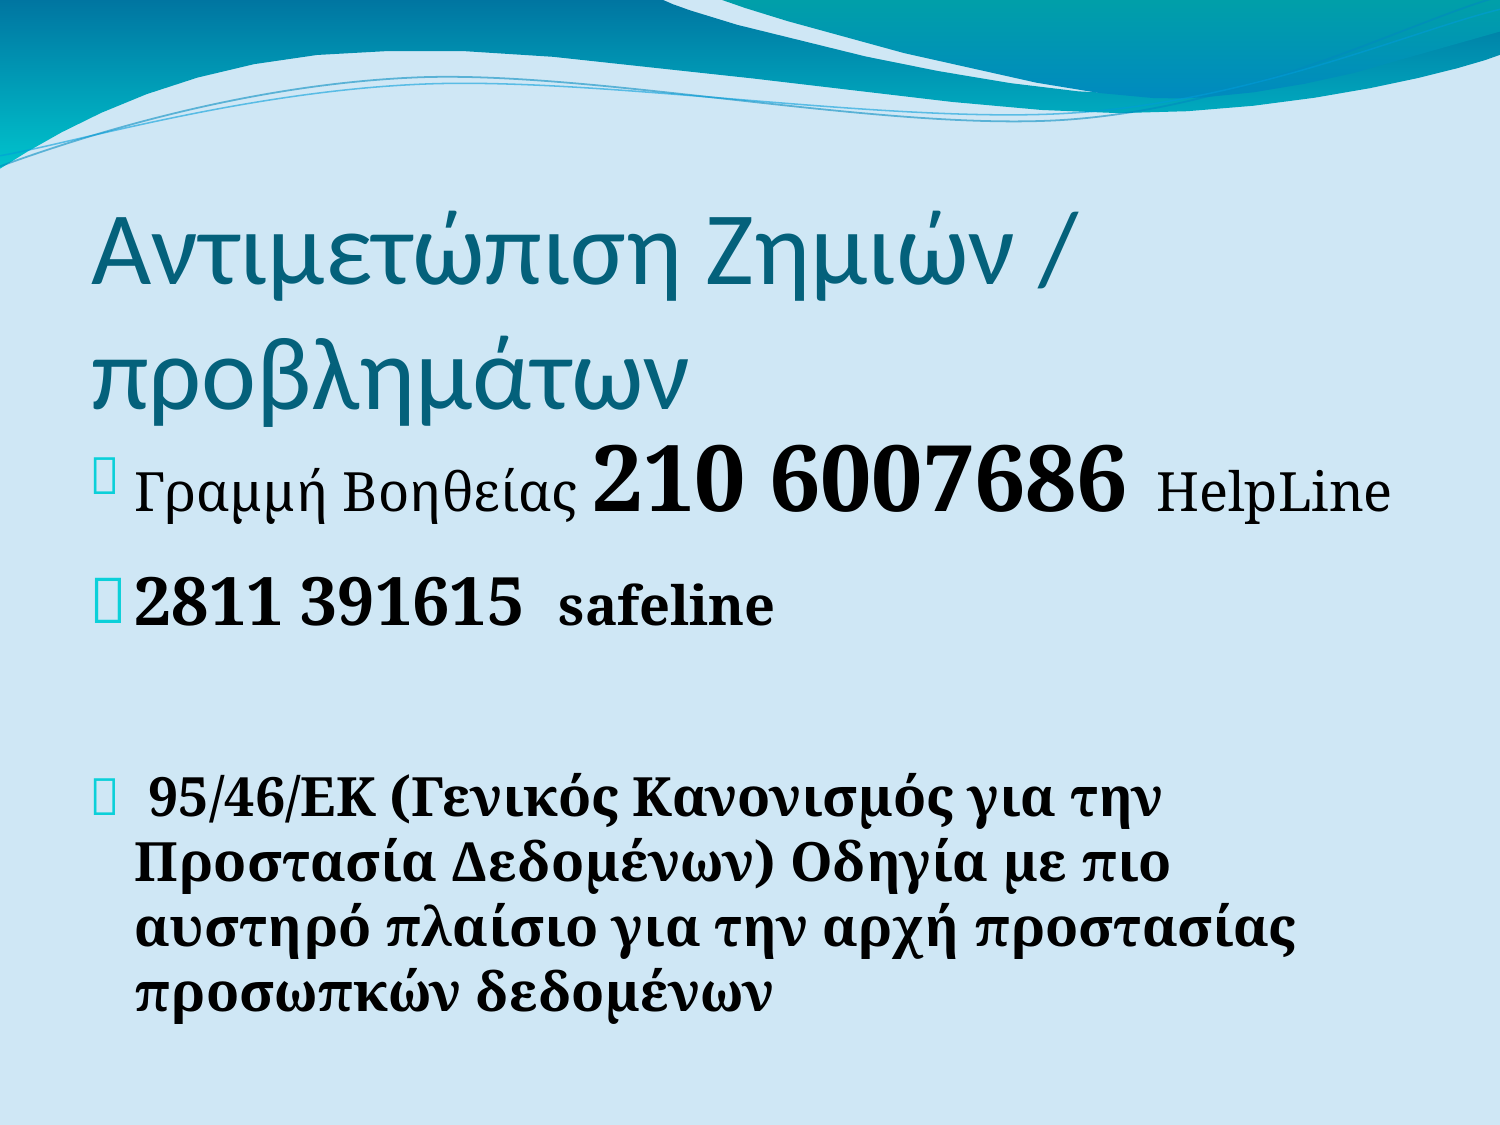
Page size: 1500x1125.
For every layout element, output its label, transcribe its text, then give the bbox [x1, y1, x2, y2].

list Γραµµή Βοηθείας 210 6007686 HelpLine 2811 391615 safeline 95/46/ΕΚ (Γενικός Κανονισμός για την Προστασία Δεδομένων) Oδηγία με πιο αυστηρό πλαίσιο για την αρχή προστασίας προσωπκών δεδομένων [75, 317, 1425, 1038]
title Αντιμετώπιση Ζημιών / προβλημάτων [76, 172, 1427, 361]
